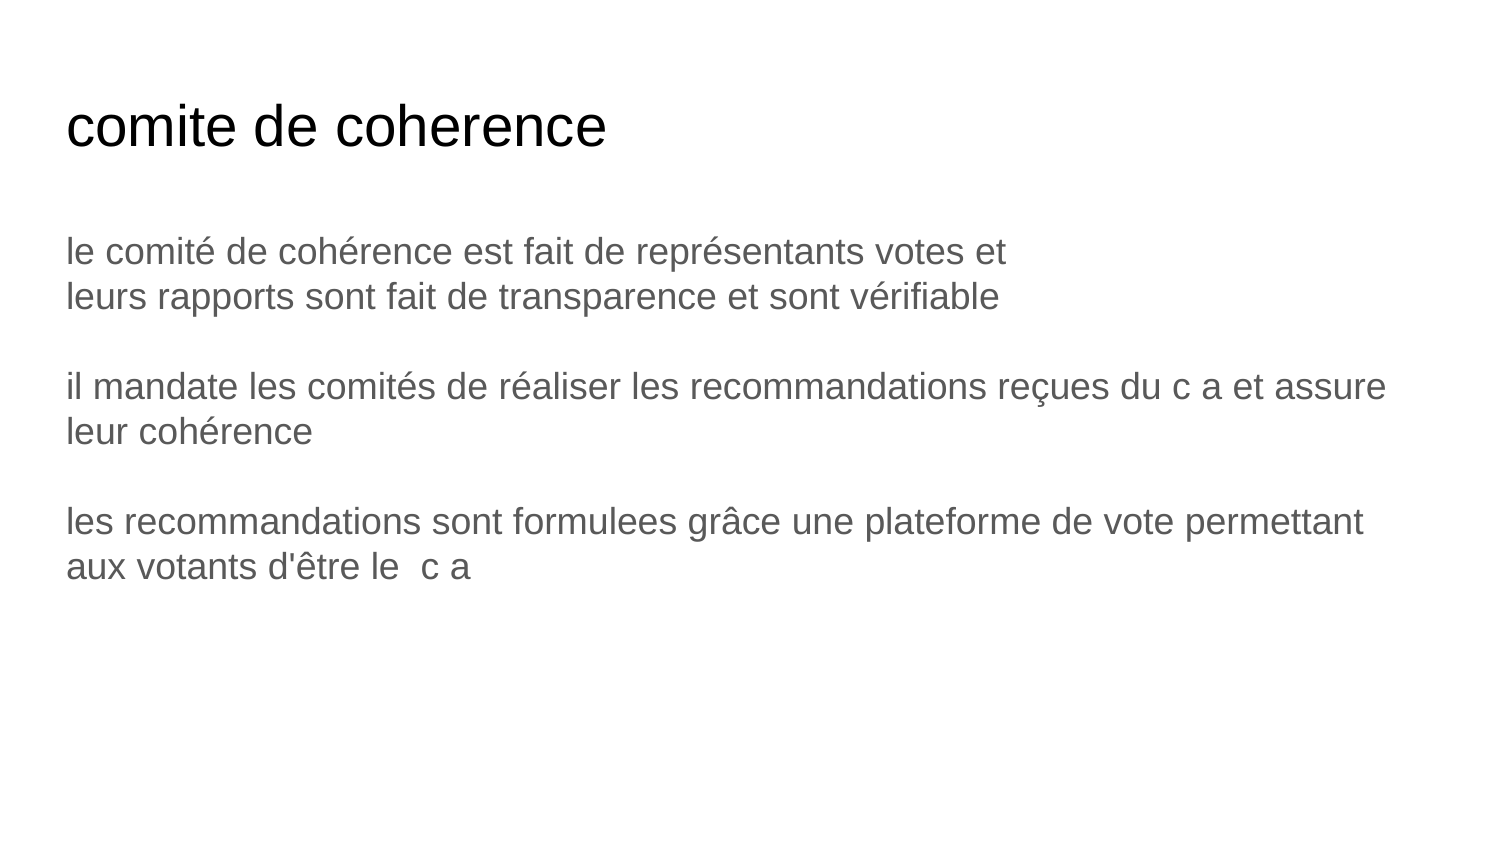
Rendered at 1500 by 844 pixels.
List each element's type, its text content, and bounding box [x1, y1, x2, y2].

list le comité de cohérence est fait de représentants votes et leurs rapports sont fait de transparence et sont vérifiable il mandate les comités de réaliser les recommandations reçues du c a et assure leur cohérence les recommandations sont formulees grâce une plateforme de vote permettant aux votants d'être le c a [51, 166, 1449, 795]
title comite de coherence [51, 72, 1449, 166]
